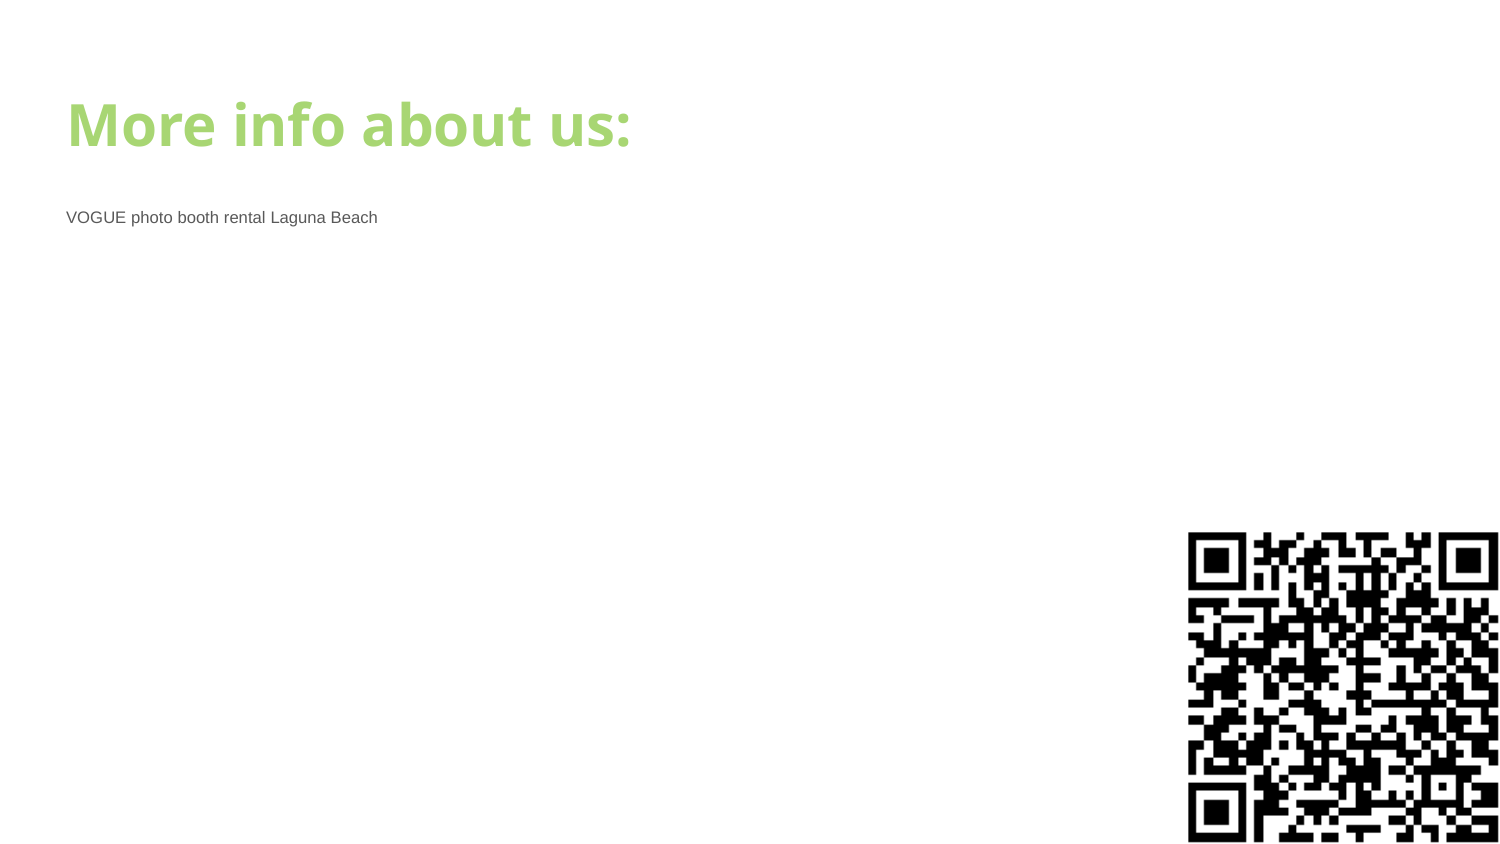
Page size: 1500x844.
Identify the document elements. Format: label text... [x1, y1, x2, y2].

title More info about us: [51, 72, 1449, 167]
list VOGUE photo booth rental Laguna Beach [51, 189, 1449, 750]
picture [1187, 531, 1500, 844]
